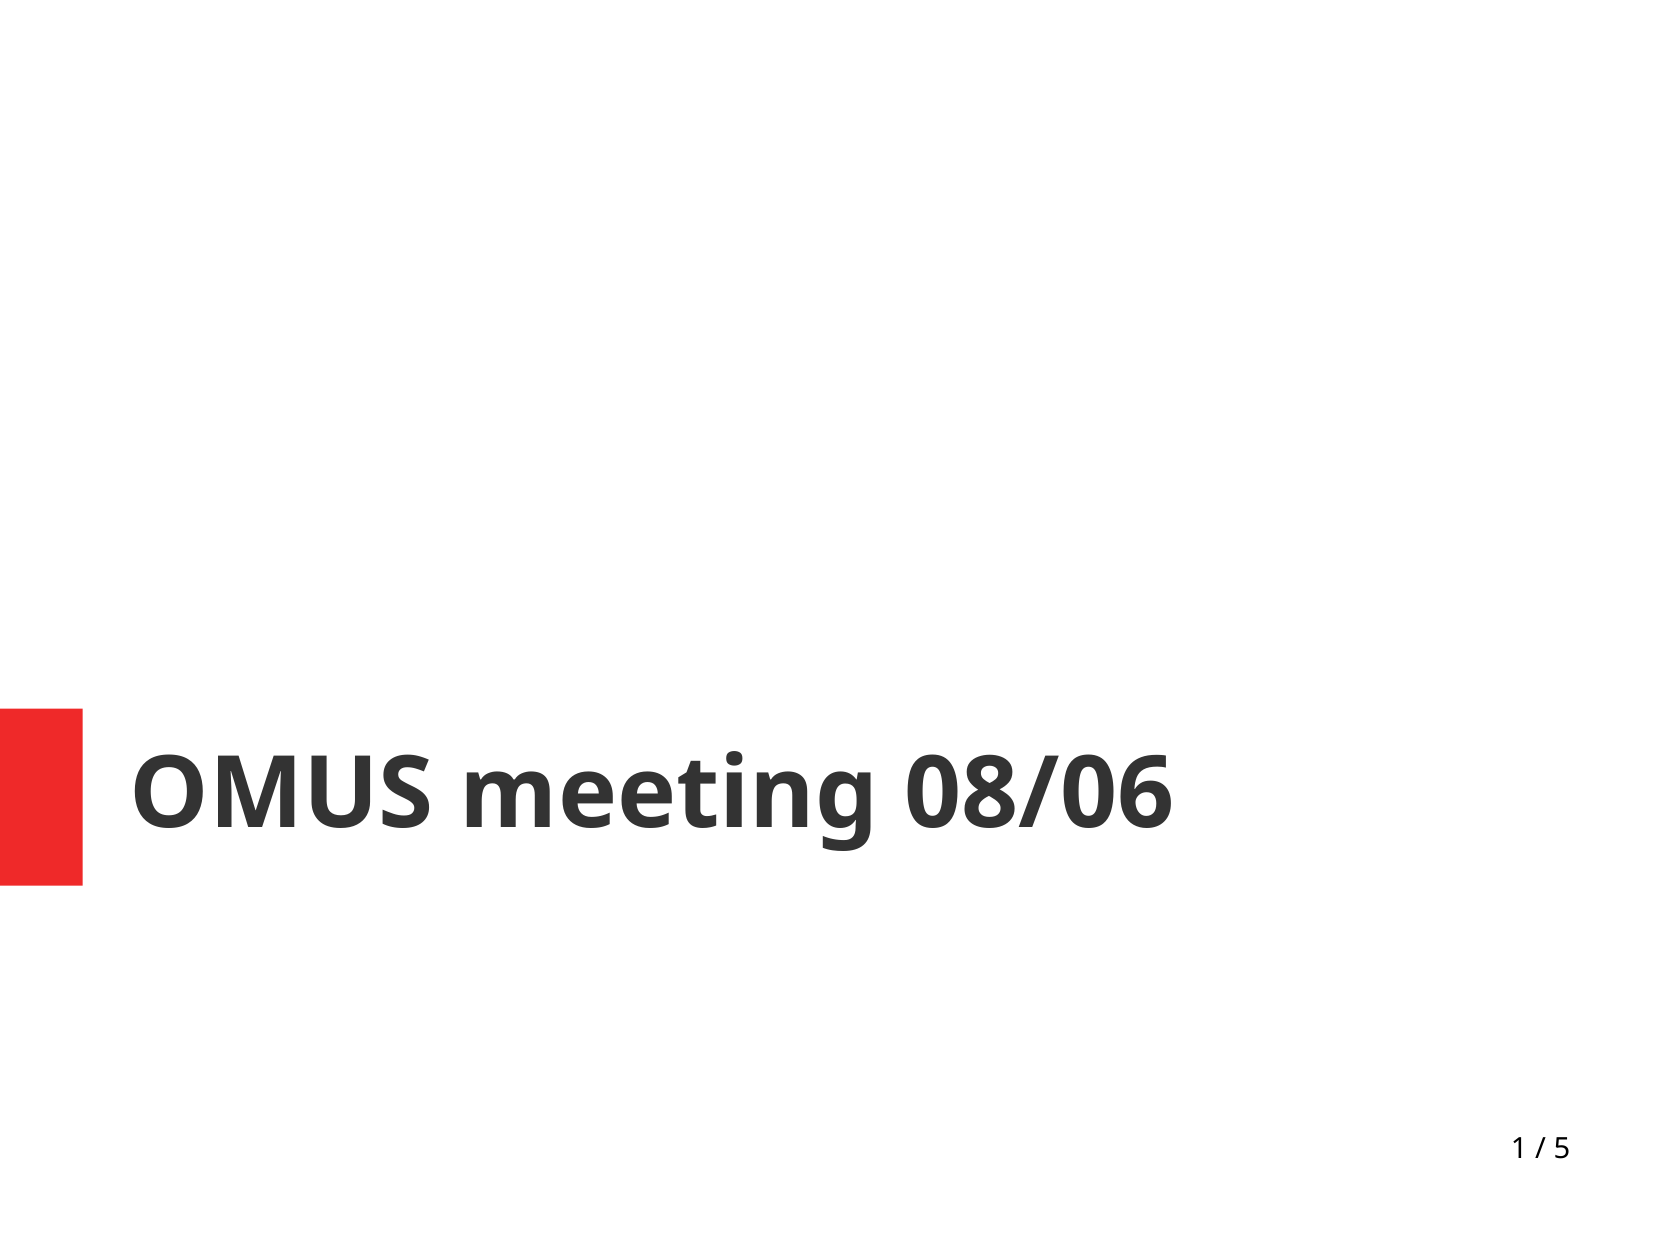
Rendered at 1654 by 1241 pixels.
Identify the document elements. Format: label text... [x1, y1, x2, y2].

title OMUS meeting 08/06 [129, 655, 1536, 928]
